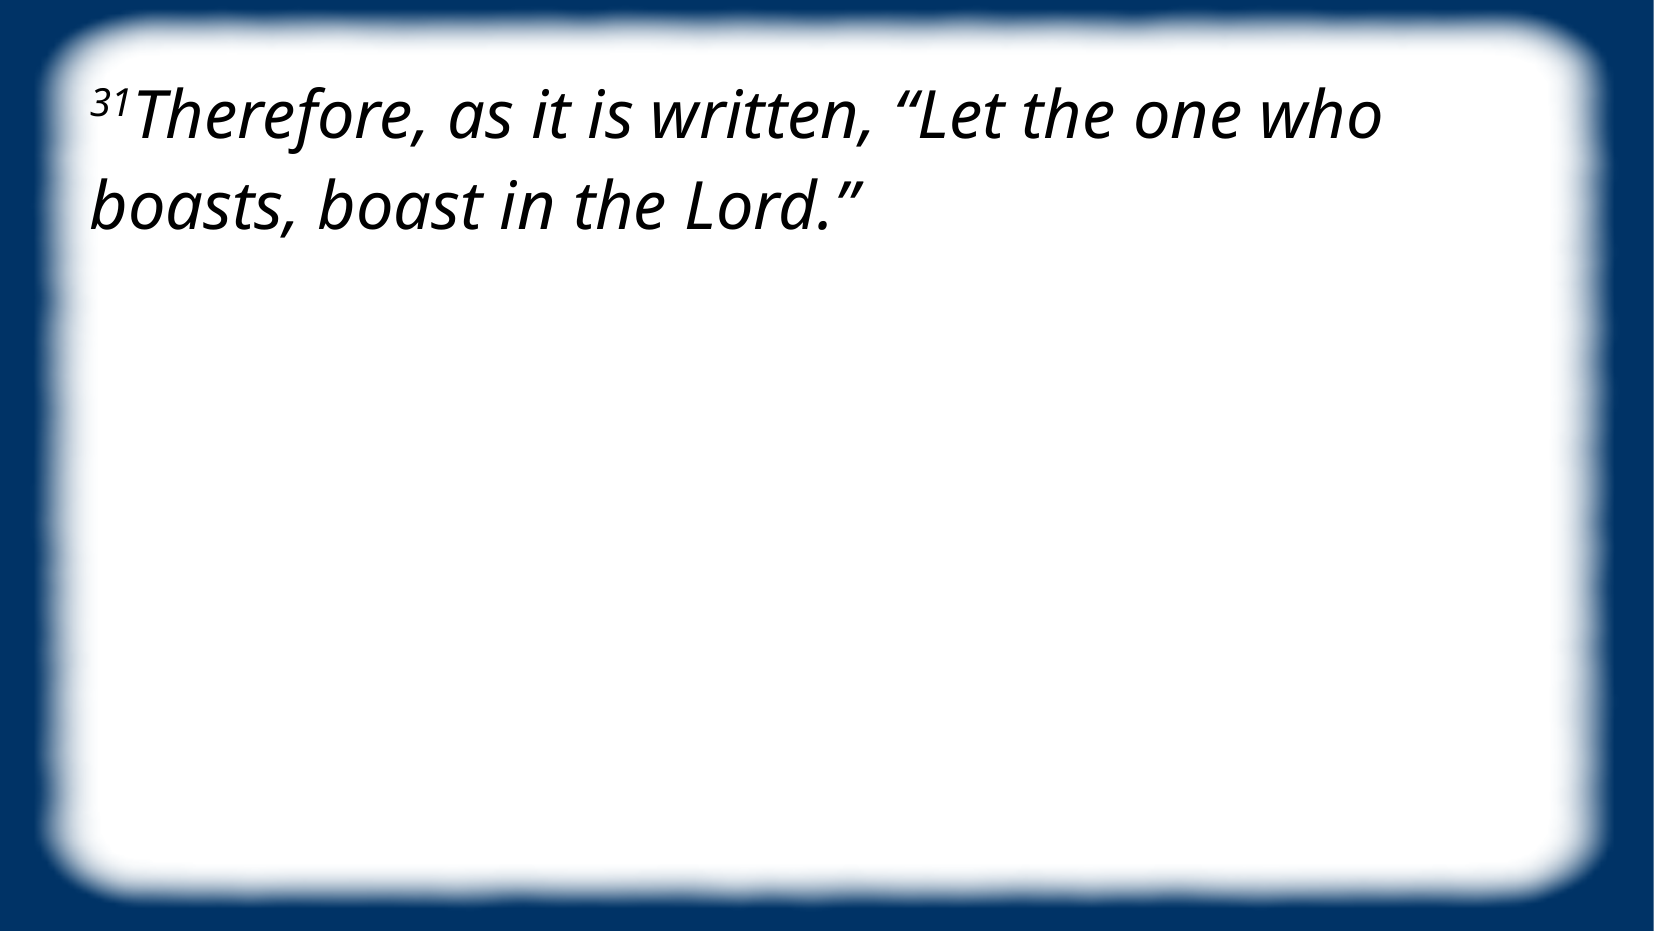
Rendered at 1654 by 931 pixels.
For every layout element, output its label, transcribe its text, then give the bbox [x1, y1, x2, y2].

text_box 31Therefore, as it is written, “Let the one who boasts, boast in the Lord.” [75, 60, 1561, 286]
picture [0, 0, 1654, 931]
